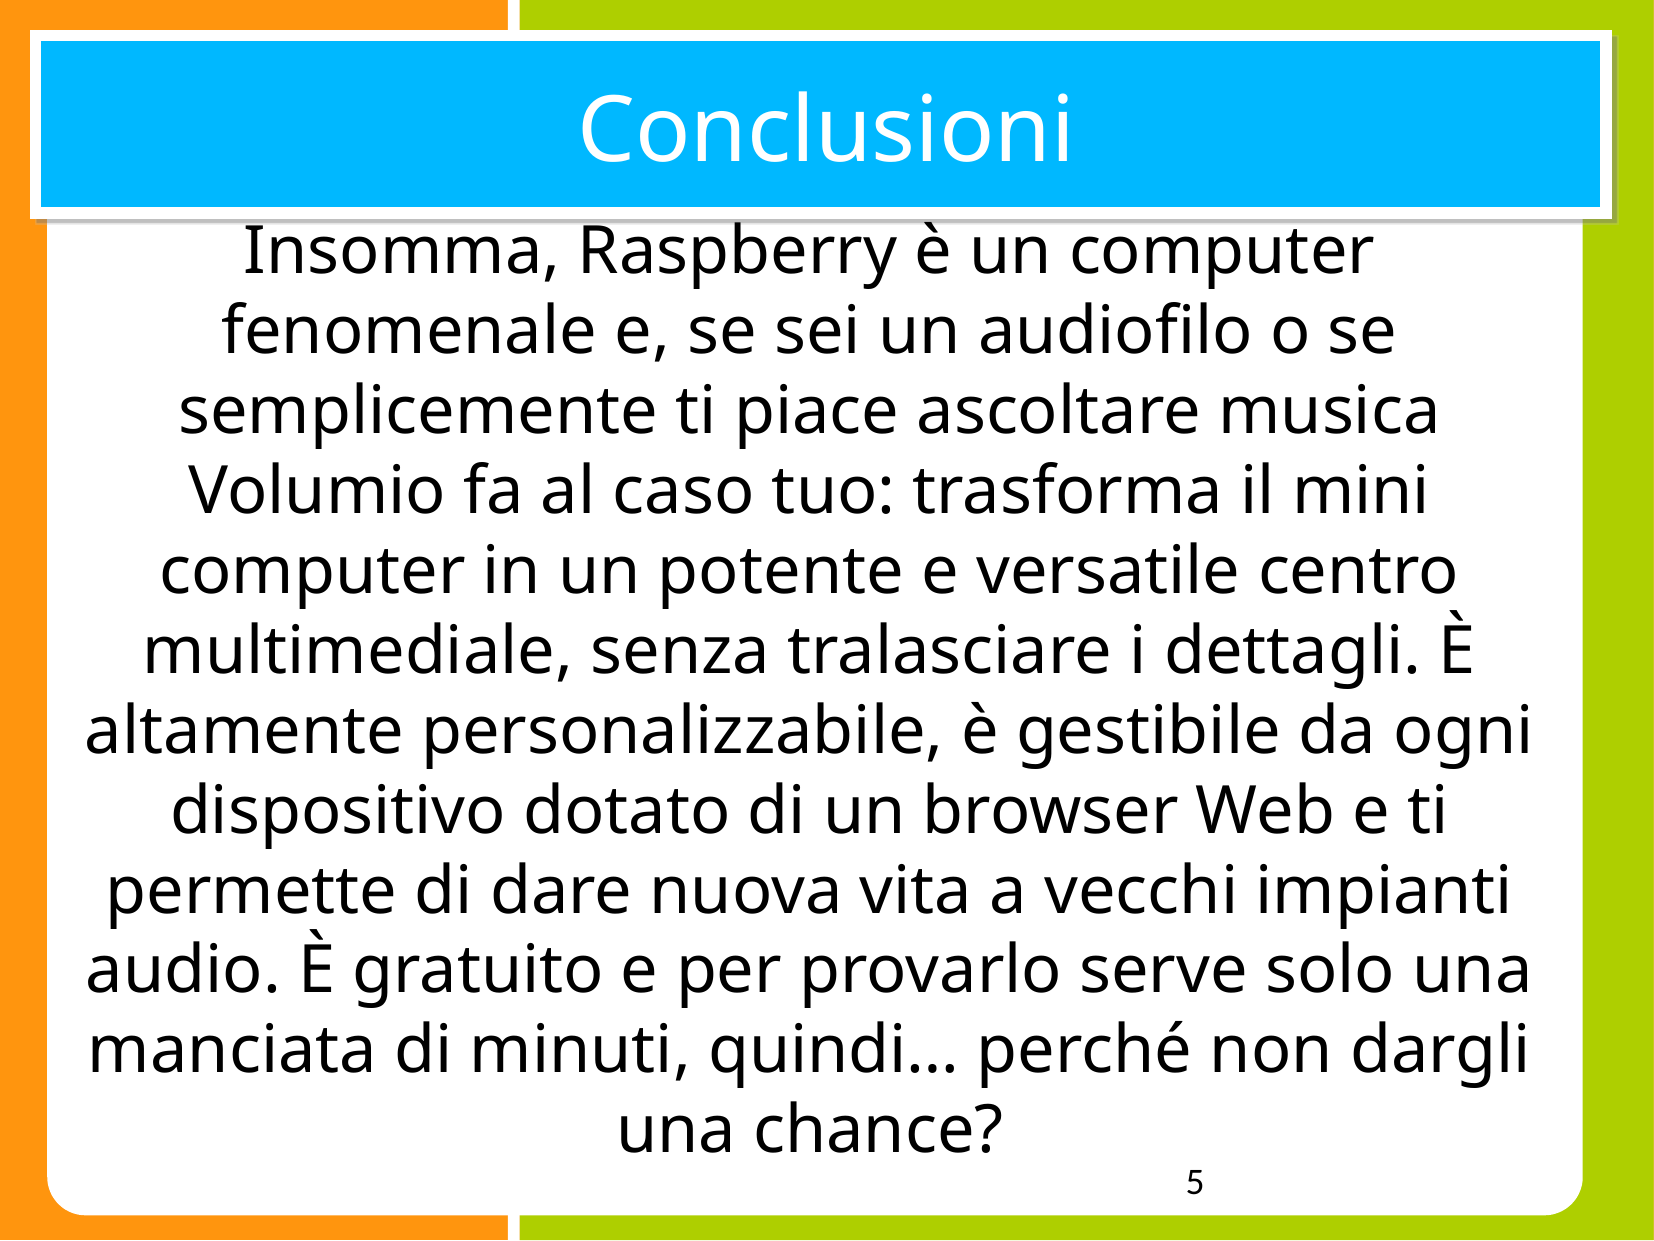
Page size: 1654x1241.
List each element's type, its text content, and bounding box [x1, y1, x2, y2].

subtitle Insomma, Raspberry è un computer fenomenale e, se sei un audiofilo o se semplicemente ti piace ascoltare musica Volumio fa al caso tuo: trasforma il mini computer in un potente e versatile centro multimediale, senza tralasciare i dettagli. È altamente personalizzabile, è gestibile da ogni dispositivo dotato di un browser Web e ti permette di dare nuova vita a vecchi impianti audio. È gratuito e per provarlo serve solo una manciata di minuti, quindi… perché non dargli una chance? [82, 242, 1538, 1131]
title Conclusioni [82, 69, 1571, 181]
text_box <numero> [1185, 1157, 1548, 1216]
